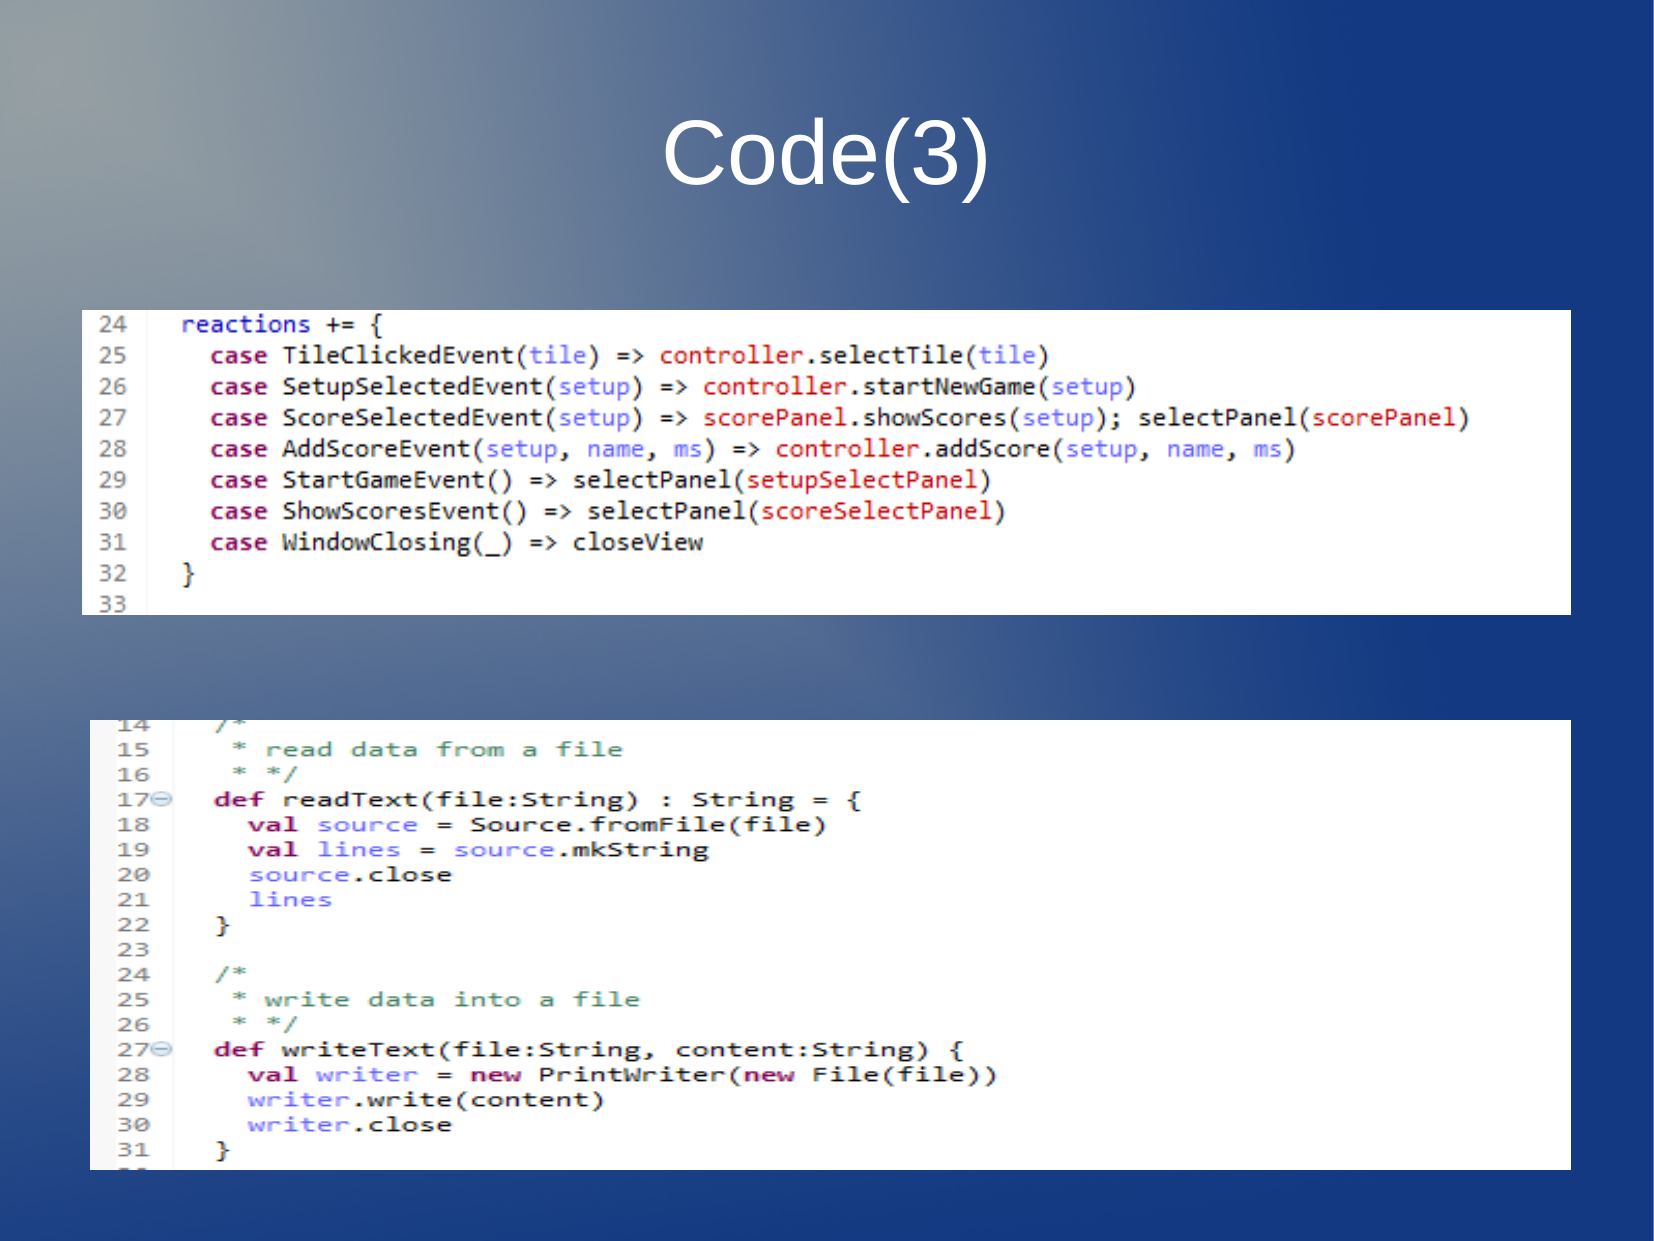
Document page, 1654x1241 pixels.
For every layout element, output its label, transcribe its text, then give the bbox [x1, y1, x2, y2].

picture [0, 0, 1654, 1241]
title Code(3) [82, 49, 1571, 257]
